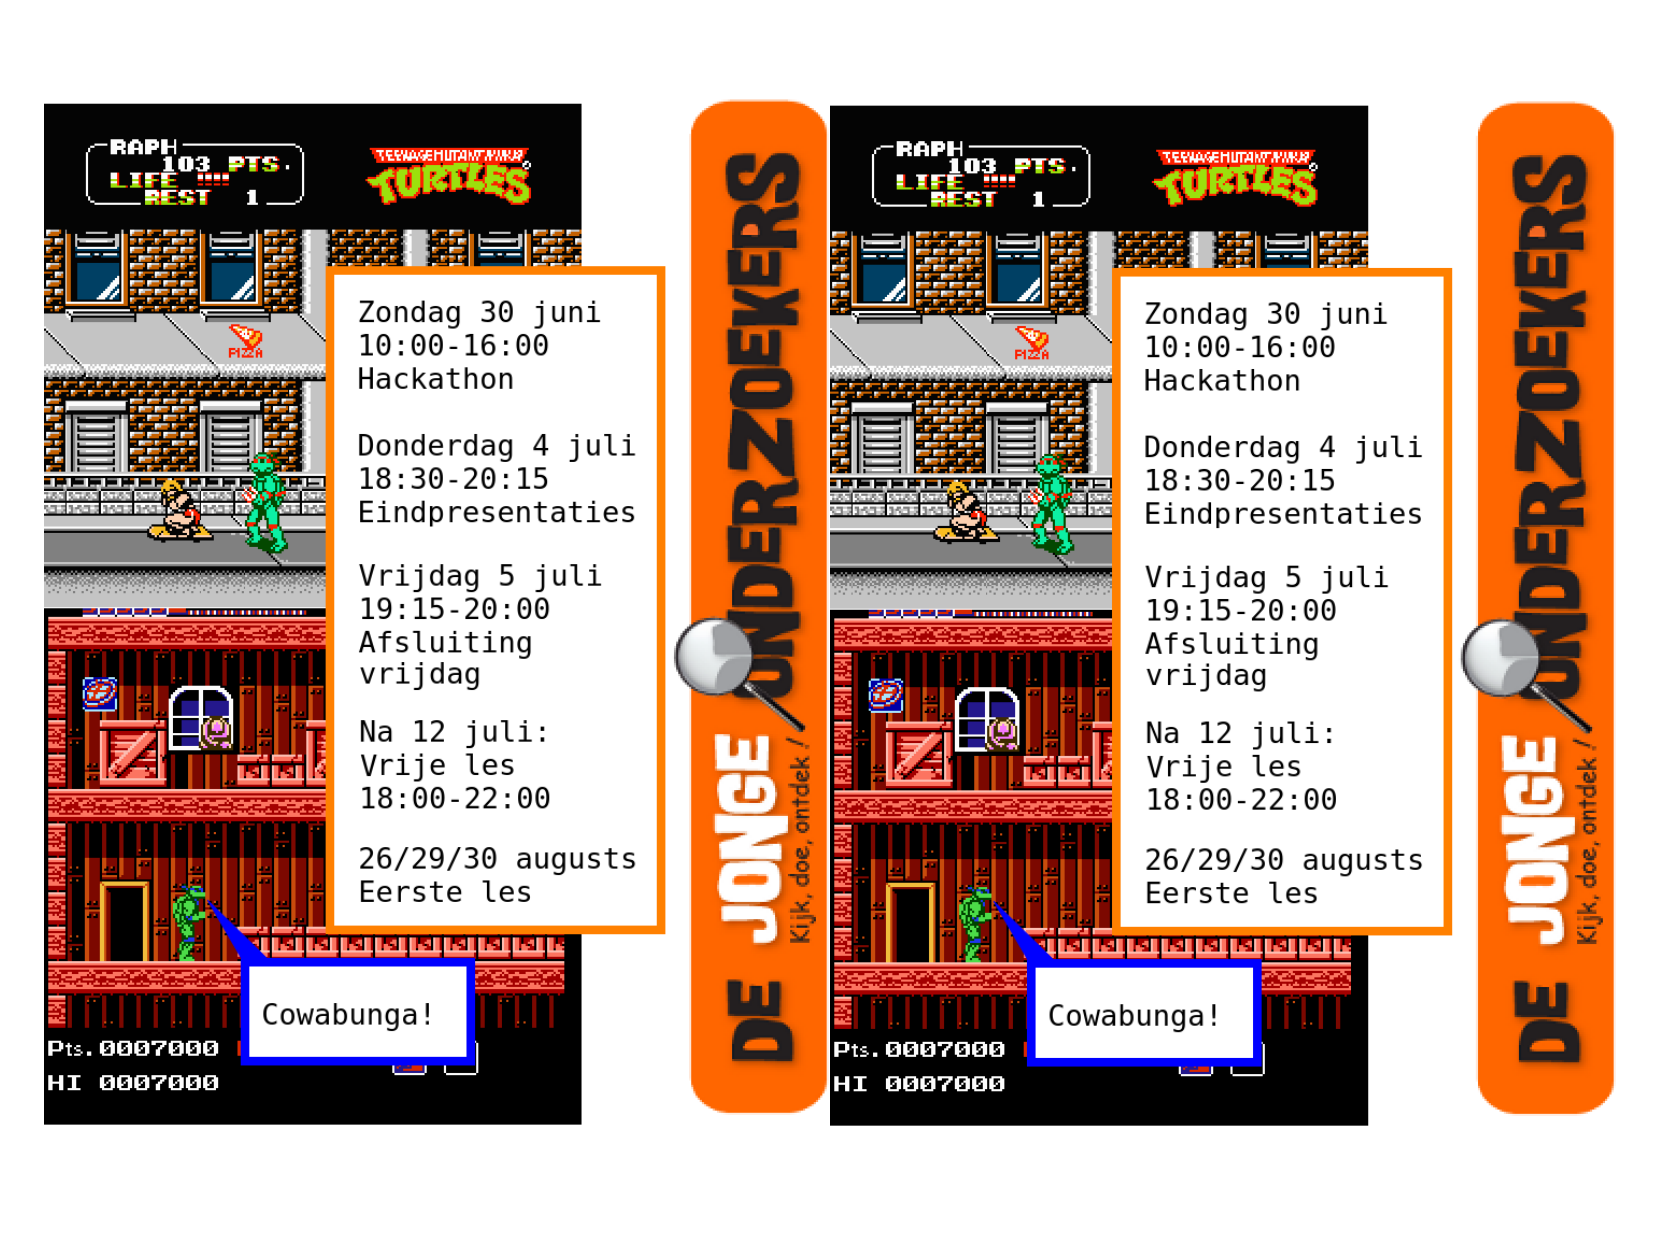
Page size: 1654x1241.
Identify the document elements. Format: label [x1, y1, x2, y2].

picture [44, 36, 1618, 1173]
